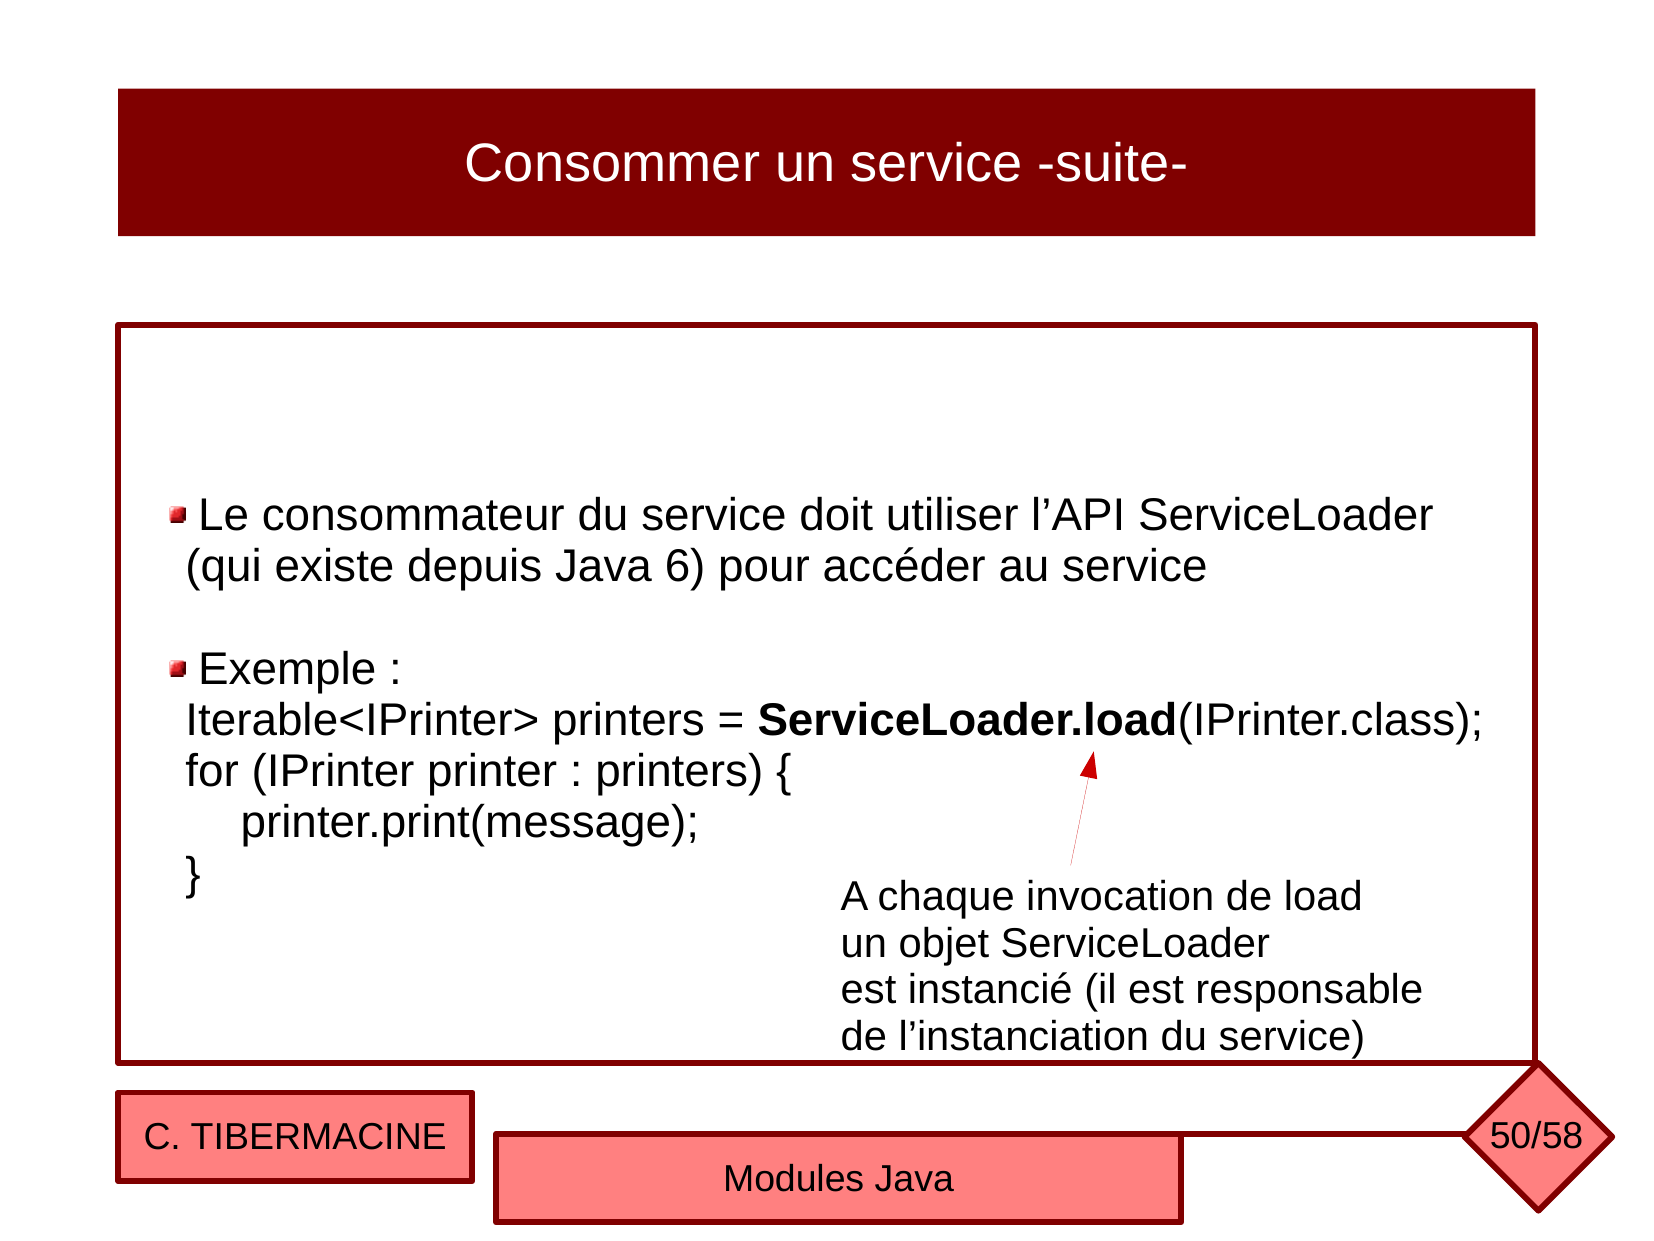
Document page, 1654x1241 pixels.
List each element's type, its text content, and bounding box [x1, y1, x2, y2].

text_box A chaque invocation de load un objet ServiceLoader est instancié (il est responsable de l’instanciation du service) [825, 865, 1439, 1067]
text_box <numéro>/58 [1475, 1107, 1654, 1164]
text_box Le consommateur du service doit utiliser l’API ServiceLoader (qui existe depuis Java 6) pour accéder au service Exemple : Iterable<IPrinter> printers = ServiceLoader.load(IPrinter.class); for (IPrinter printer : printers) { printer.print(message); } [118, 324, 1536, 1063]
picture [169, 660, 186, 677]
picture [169, 506, 186, 523]
text_box Modules Java [496, 1133, 1182, 1223]
text_box [1464, 1126, 1475, 1148]
text_box [1491, 1164, 1586, 1211]
text_box C. TIBERMACINE [118, 1092, 473, 1182]
text_box Consommer un service -suite- [118, 88, 1536, 237]
text_box [1494, 1062, 1583, 1107]
